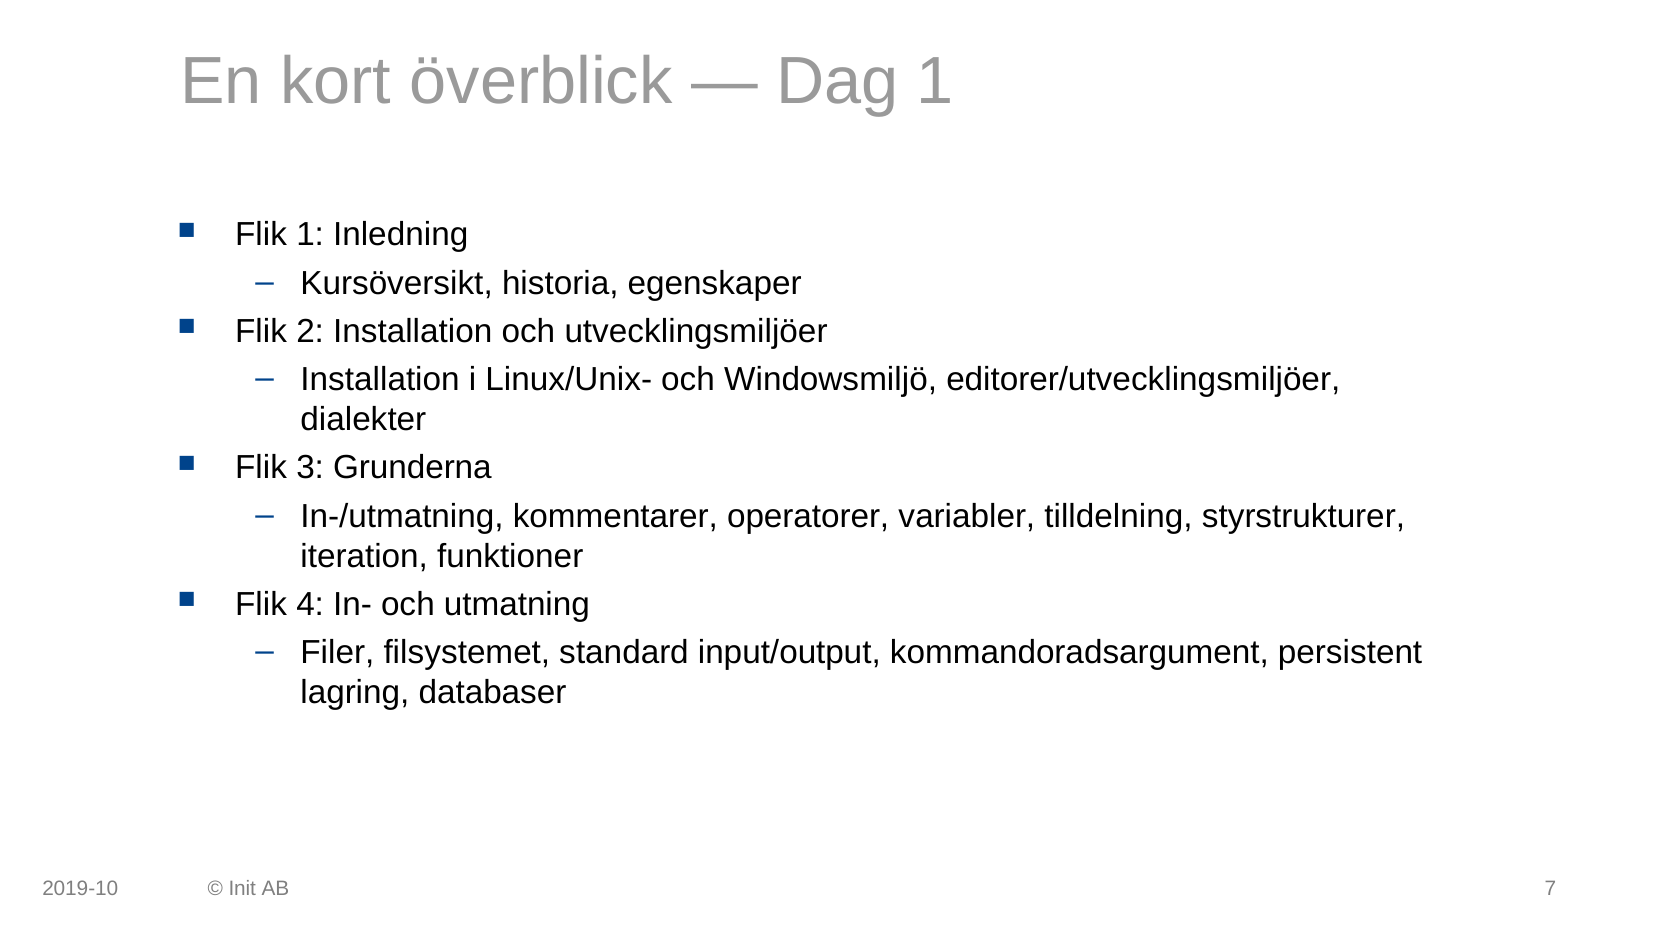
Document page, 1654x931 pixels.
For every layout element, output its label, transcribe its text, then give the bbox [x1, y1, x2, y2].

text_box © Init AB [192, 857, 1461, 908]
text_box <nummer> [1488, 857, 1571, 908]
text_box En kort överblick — Dag 1 [165, 0, 1489, 125]
text_box Flik 1: Inledning Kursöversikt, historia, egenskaper Flik 2: Installation och utvecklingsmiljöer Installation i Linux/Unix- och Windowsmiljö, editorer/utvecklingsmiljöer, dialekter Flik 3: Grunderna In-/utmatning, kommentarer, operatorer, variabler, tilldelning, styrstrukturer, iteration, funktioner Flik 4: In- och utmatning Filer, filsystemet, standard input/output, kommandoradsargument, persistent lagring, databaser [165, 156, 1489, 796]
text_box 2019-10 [27, 857, 166, 908]
